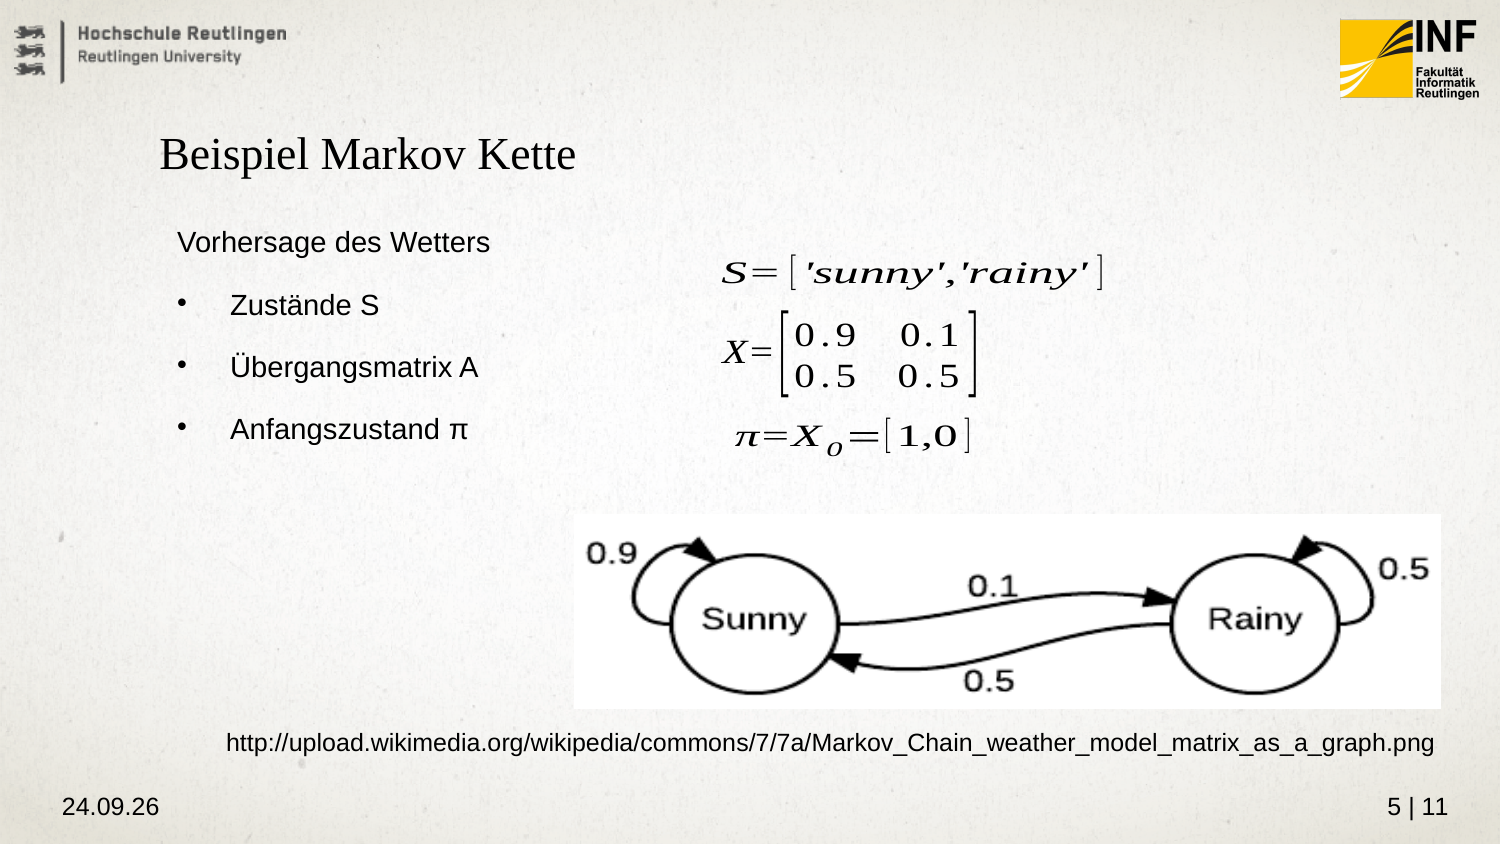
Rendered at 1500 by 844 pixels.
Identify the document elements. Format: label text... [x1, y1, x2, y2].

text_box http://upload.wikimedia.org/wikipedia/commons/7/7a/Markov_Chain_weather_model_matrix_as_a_graph.png [0, 720, 1453, 768]
chart [708, 253, 1122, 293]
chart [719, 417, 988, 462]
chart [709, 308, 993, 399]
picture [0, 0, 1500, 844]
list Vorhersage des Wetters Zustände S Übergangsmatrix A Anfangszustand π [159, 224, 1341, 720]
title Beispiel Markov Kette [159, 118, 1341, 188]
